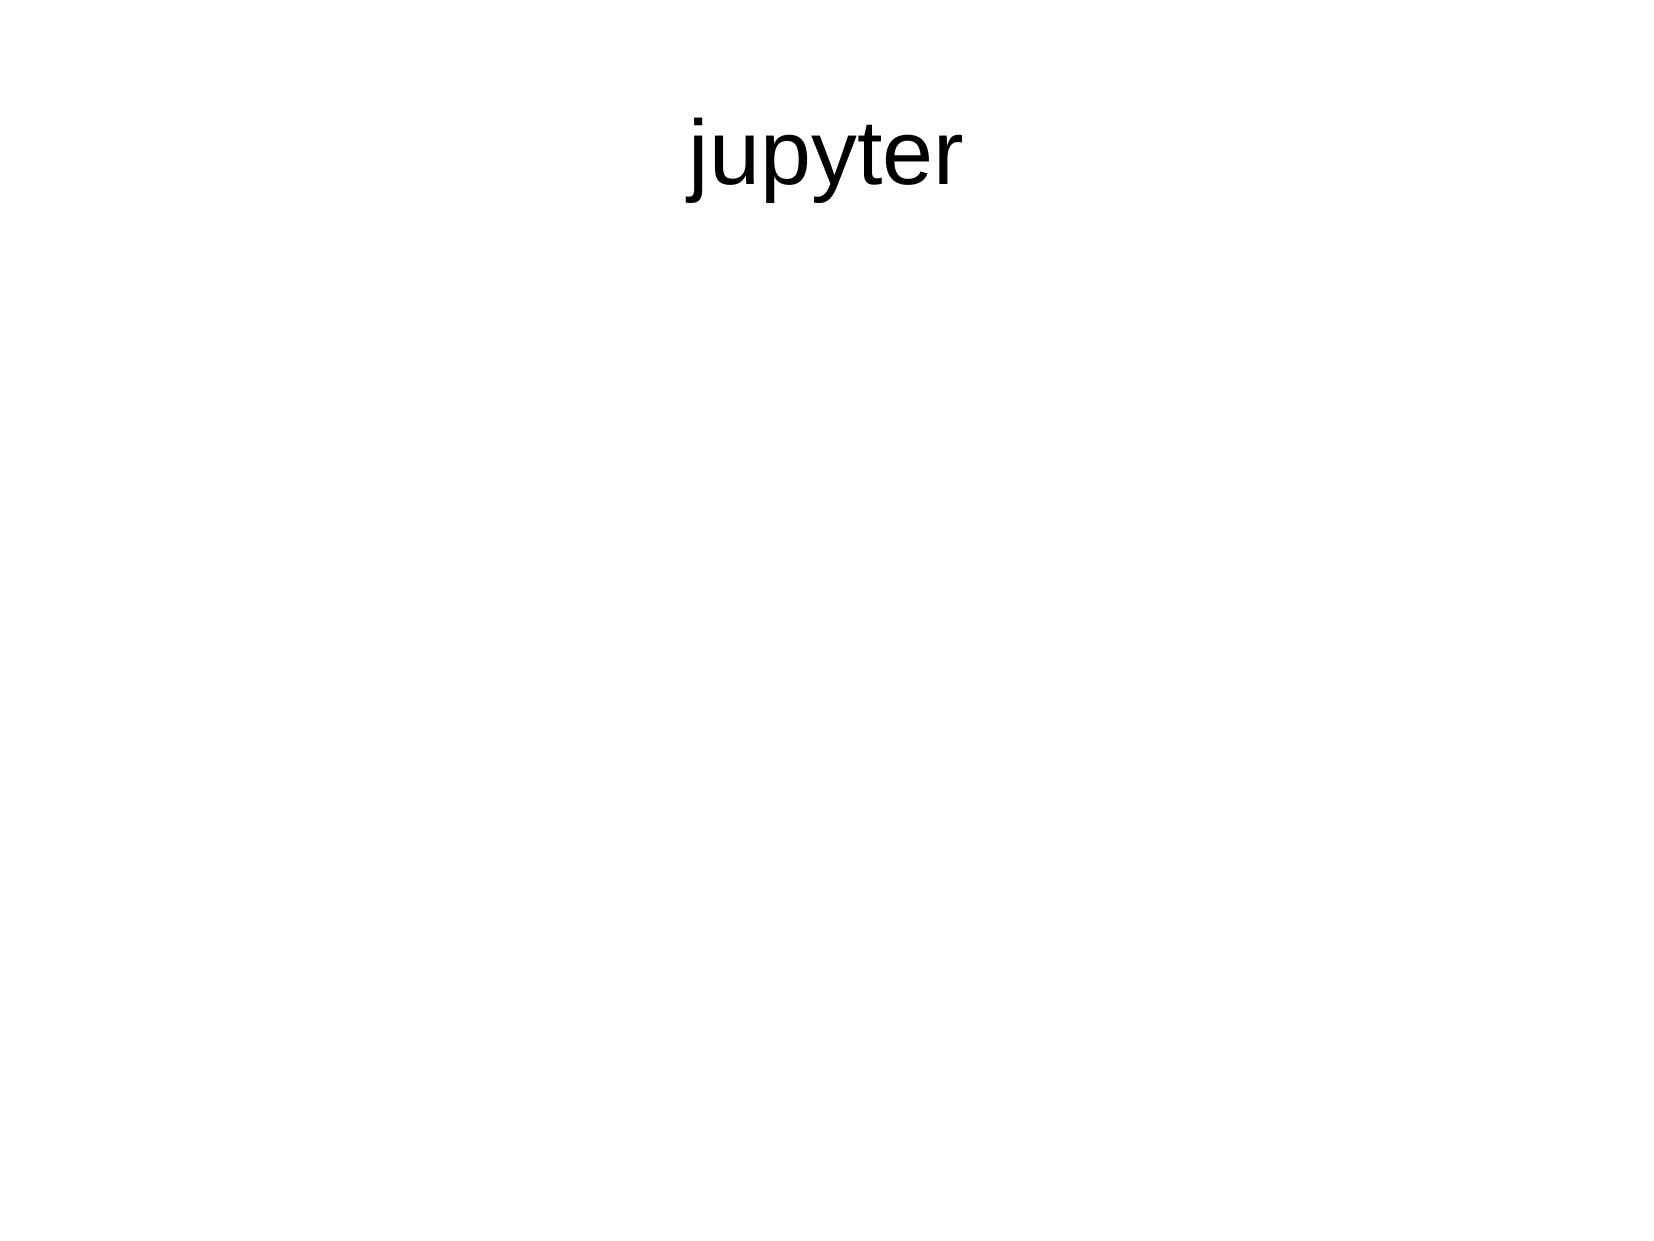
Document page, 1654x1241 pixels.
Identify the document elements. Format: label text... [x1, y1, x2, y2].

title jupyter [82, 49, 1571, 257]
